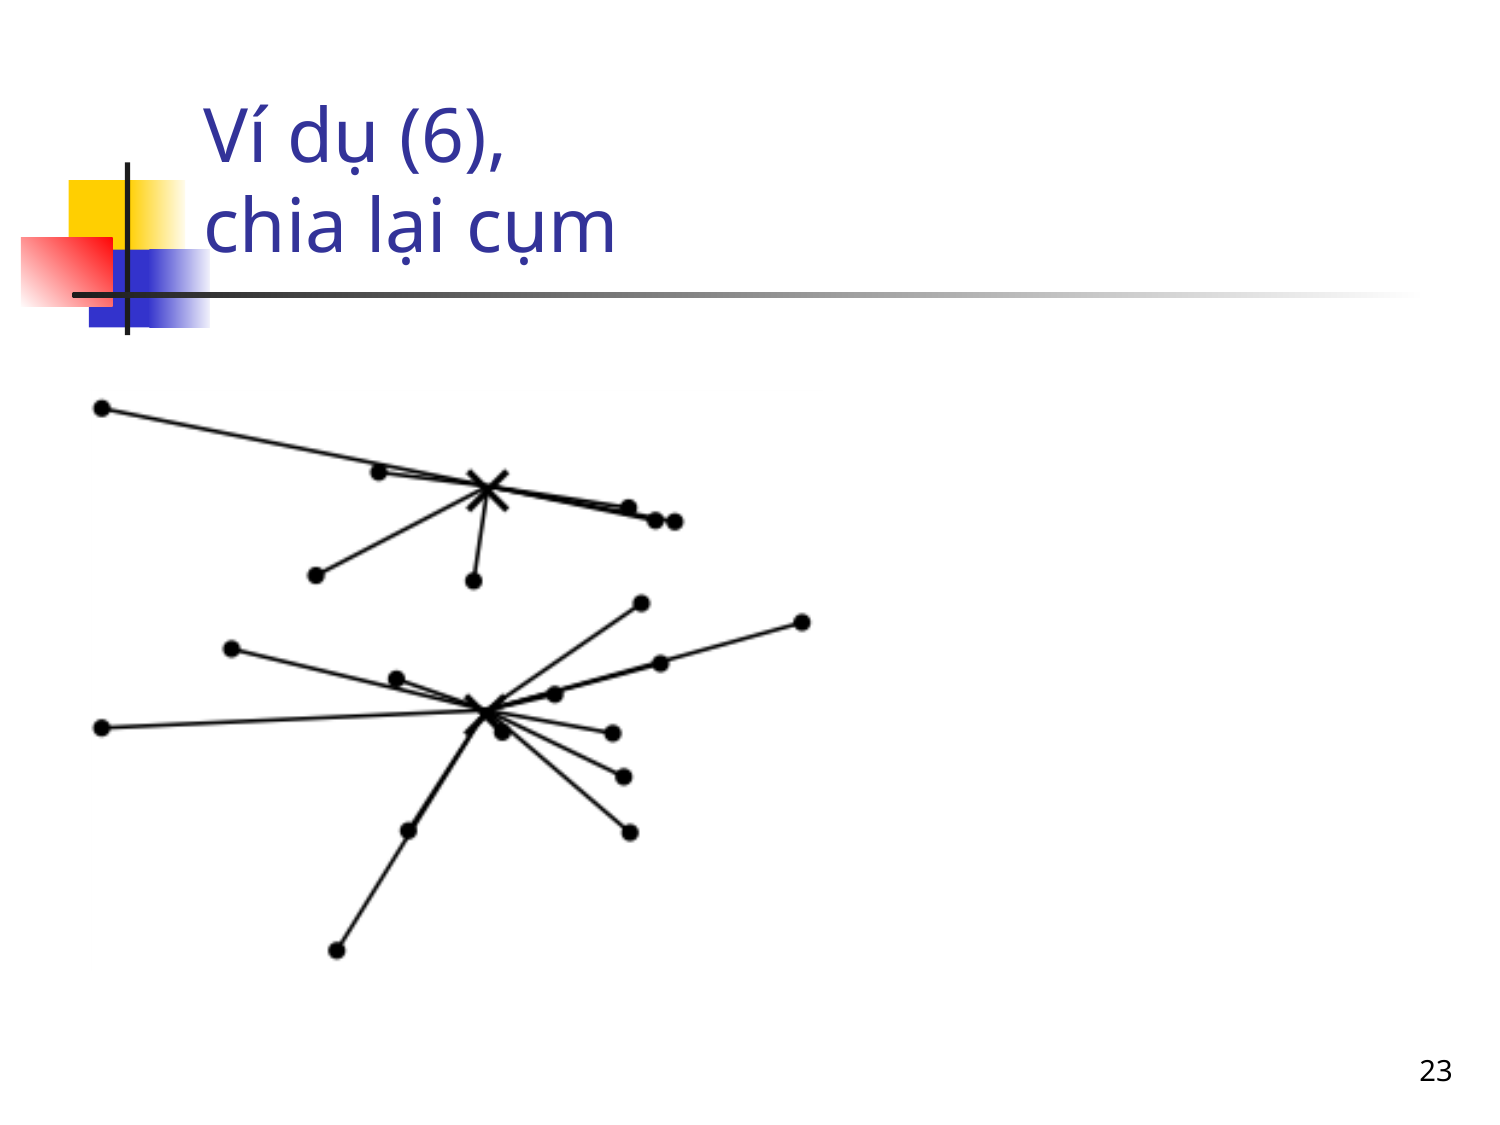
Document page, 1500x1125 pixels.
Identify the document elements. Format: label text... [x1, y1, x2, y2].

title Ví dụ (6), chia lại cụm [188, 35, 1468, 275]
slide_number <number> [1155, 1024, 1468, 1100]
picture [90, 389, 823, 971]
